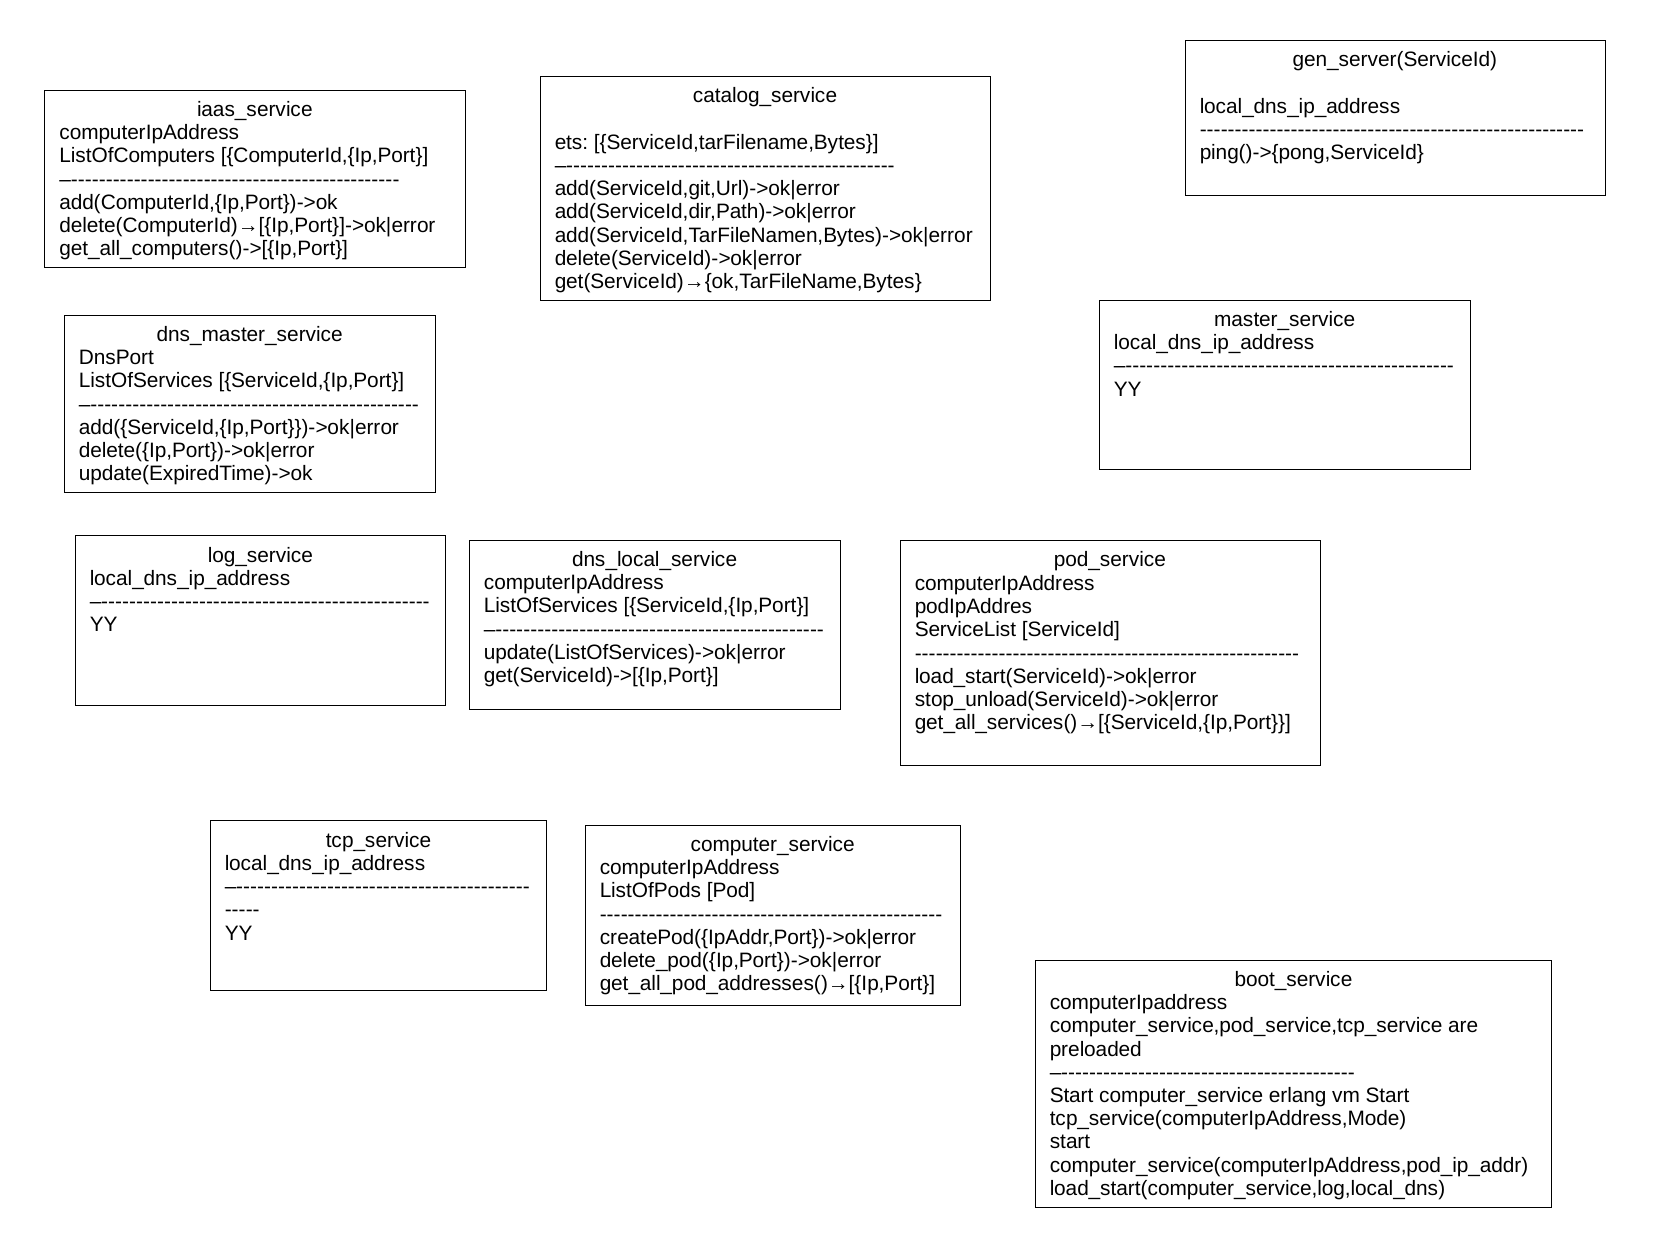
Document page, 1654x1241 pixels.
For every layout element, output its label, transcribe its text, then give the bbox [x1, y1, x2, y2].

text_box log_service local_dns_ip_address –----------------------------------------------- YY [75, 535, 446, 706]
text_box dns_local_service computerIpAddress ListOfServices [{ServiceId,{Ip,Port}] –----------------------------------------------- update(ListOfServices)->ok|error get(ServiceId)->[{Ip,Port}] [469, 540, 841, 710]
text_box computer_service computerIpAddress ListOfPods [Pod] ------------------------------------------------- createPod({IpAddr,Port})->ok|error delete_pod({Ip,Port})->ok|error get_all_pod_addresses()→[{Ip,Port}] [585, 825, 961, 1006]
text_box master_service local_dns_ip_address –----------------------------------------------- YY [1099, 300, 1471, 470]
text_box pod_service computerIpAddress podIpAddres ServiceList [ServiceId] ------------------------------------------------------- load_start(ServiceId)->ok|error stop_unload(ServiceId)->ok|error get_all_services()→[{ServiceId,{Ip,Port}}] [900, 540, 1321, 766]
text_box gen_server(ServiceId) local_dns_ip_address ------------------------------------------------------- ping()->{pong,ServiceId} [1185, 40, 1606, 196]
text_box dns_master_service DnsPort ListOfServices [{ServiceId,{Ip,Port}] –----------------------------------------------- add({ServiceId,{Ip,Port}})->ok|error delete({Ip,Port})->ok|error update(ExpiredTime)->ok [64, 315, 436, 493]
text_box catalog_service ets: [{ServiceId,tarFilename,Bytes}] –----------------------------------------------- add(ServiceId,git,Url)->ok|error add(ServiceId,dir,Path)->ok|error add(ServiceId,TarFileNamen,Bytes)->ok|error delete(ServiceId)->ok|error get(ServiceId)→{ok,TarFileName,Bytes} [540, 76, 991, 301]
text_box boot_service computerIpaddress computer_service,pod_service,tcp_service are preloaded –------------------------------------------ Start computer_service erlang vm Start tcp_service(computerIpAddress,Mode) start computer_service(computerIpAddress,pod_ip_addr) load_start(computer_service,log,local_dns) [1035, 960, 1552, 1208]
text_box tcp_service local_dns_ip_address –----------------------------------------------- YY [210, 820, 547, 991]
text_box iaas_service computerIpAddress ListOfComputers [{ComputerId,{Ip,Port}] –----------------------------------------------- add(ComputerId,{Ip,Port})->ok delete(ComputerId)→[{Ip,Port}]->ok|error get_all_computers()->[{Ip,Port}] [44, 90, 466, 268]
